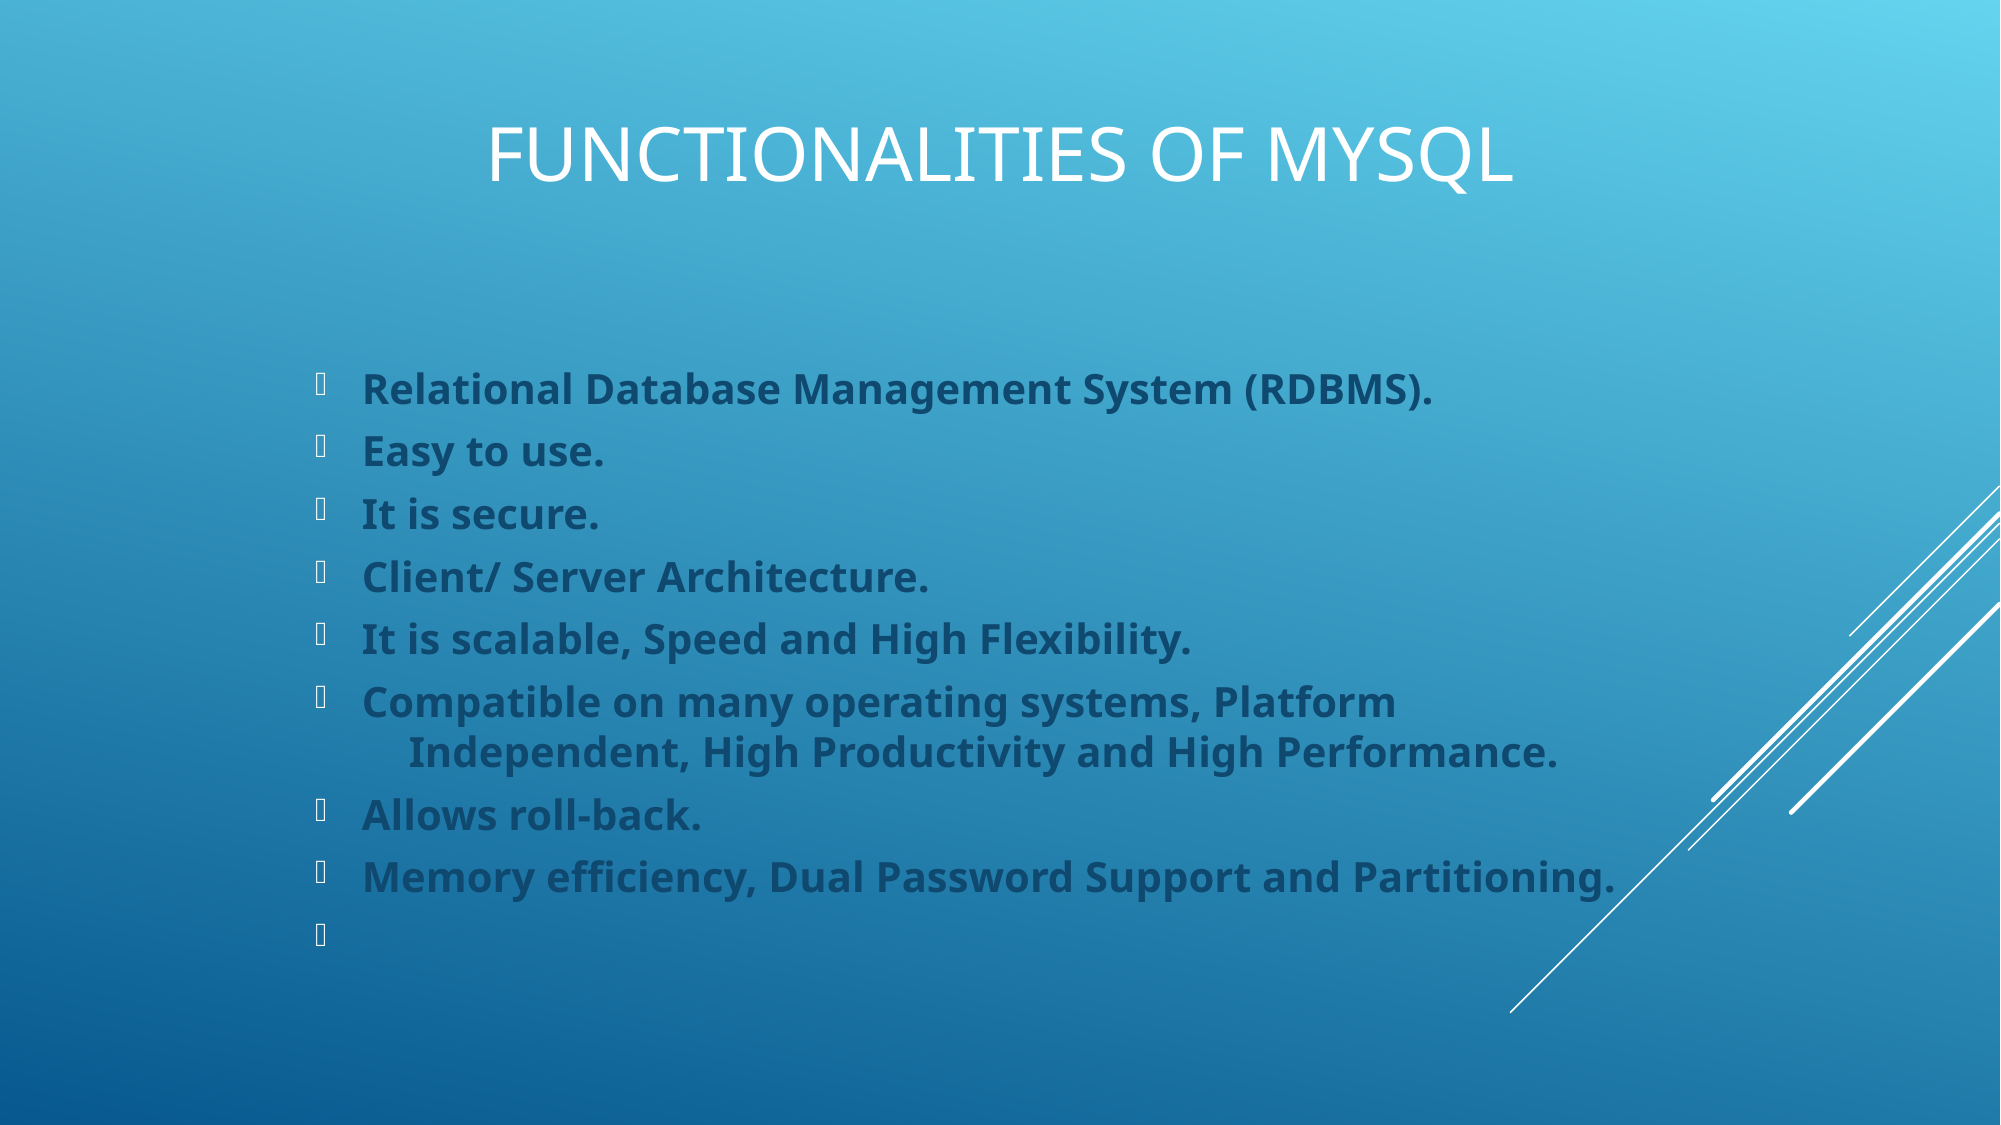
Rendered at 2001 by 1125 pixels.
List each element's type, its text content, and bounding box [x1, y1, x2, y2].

title functionalities of MySQL [300, 28, 1701, 276]
list Relational Database Management System (RDBMS). Easy to use. It is secure. Client/ Server Architecture. It is scalable, Speed and High Flexibility. Compatible on many operating systems, Platform Independent, High Productivity and High Performance. Allows roll-back. Memory efficiency, Dual Password Support and Partitioning. [300, 304, 1701, 1022]
